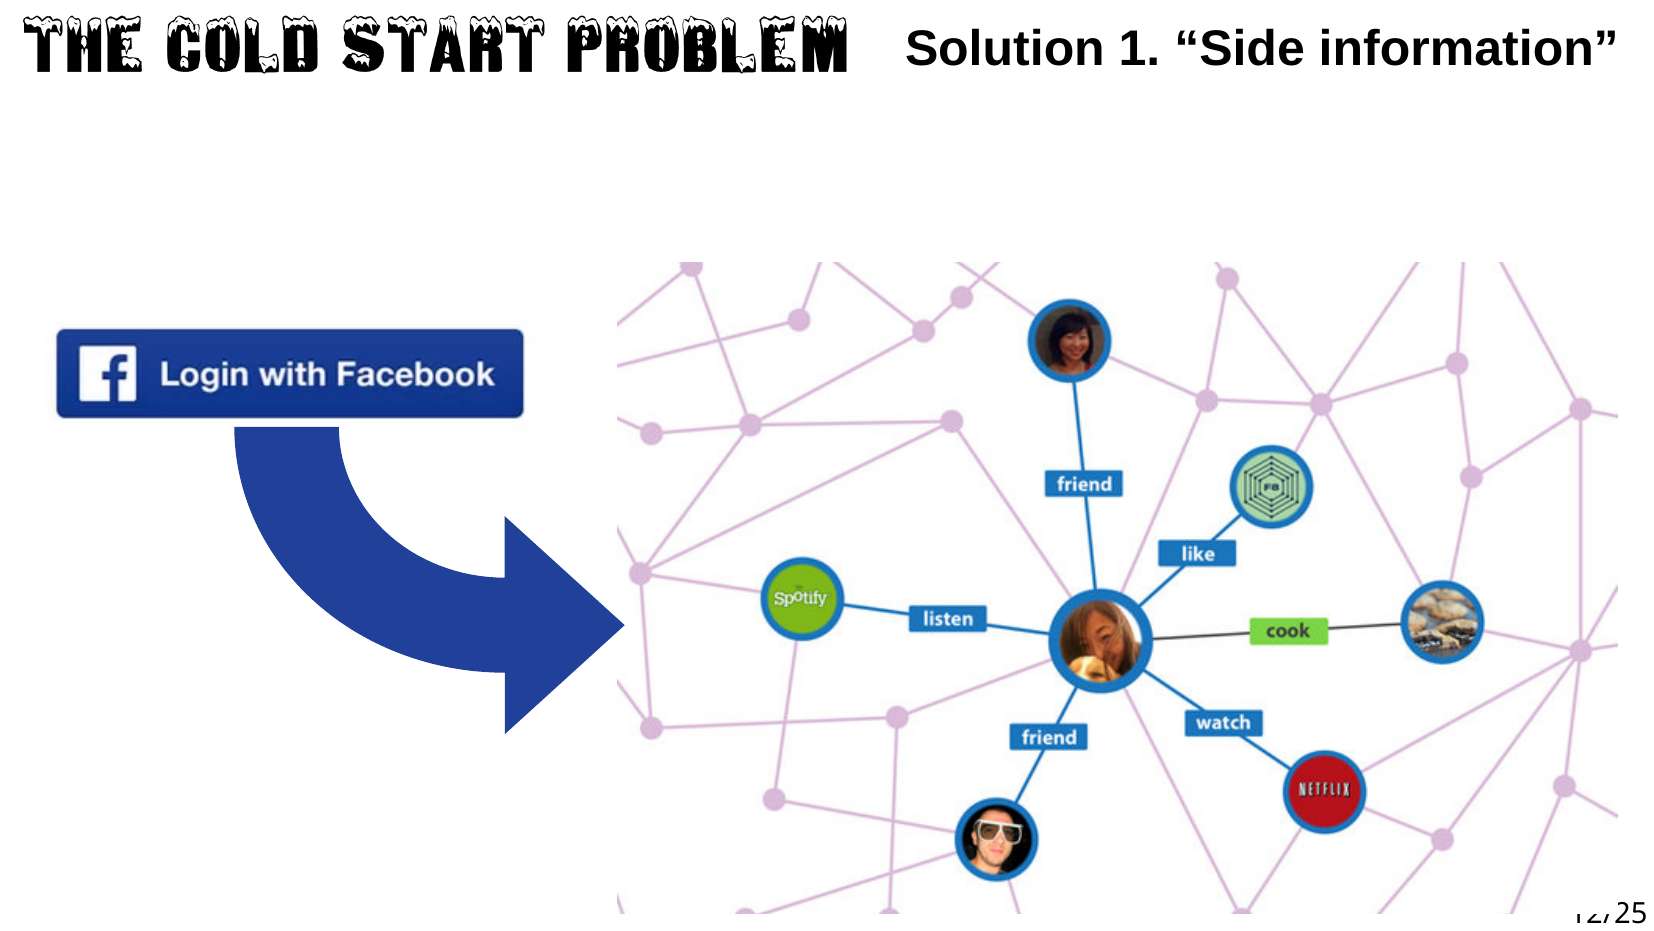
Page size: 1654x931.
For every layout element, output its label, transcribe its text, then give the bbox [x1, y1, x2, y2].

picture [21, 13, 858, 80]
picture [18, 297, 547, 445]
text_box [234, 426, 625, 735]
picture [588, 262, 1647, 914]
text_box Solution 1. “Side information” [21, 13, 1635, 96]
